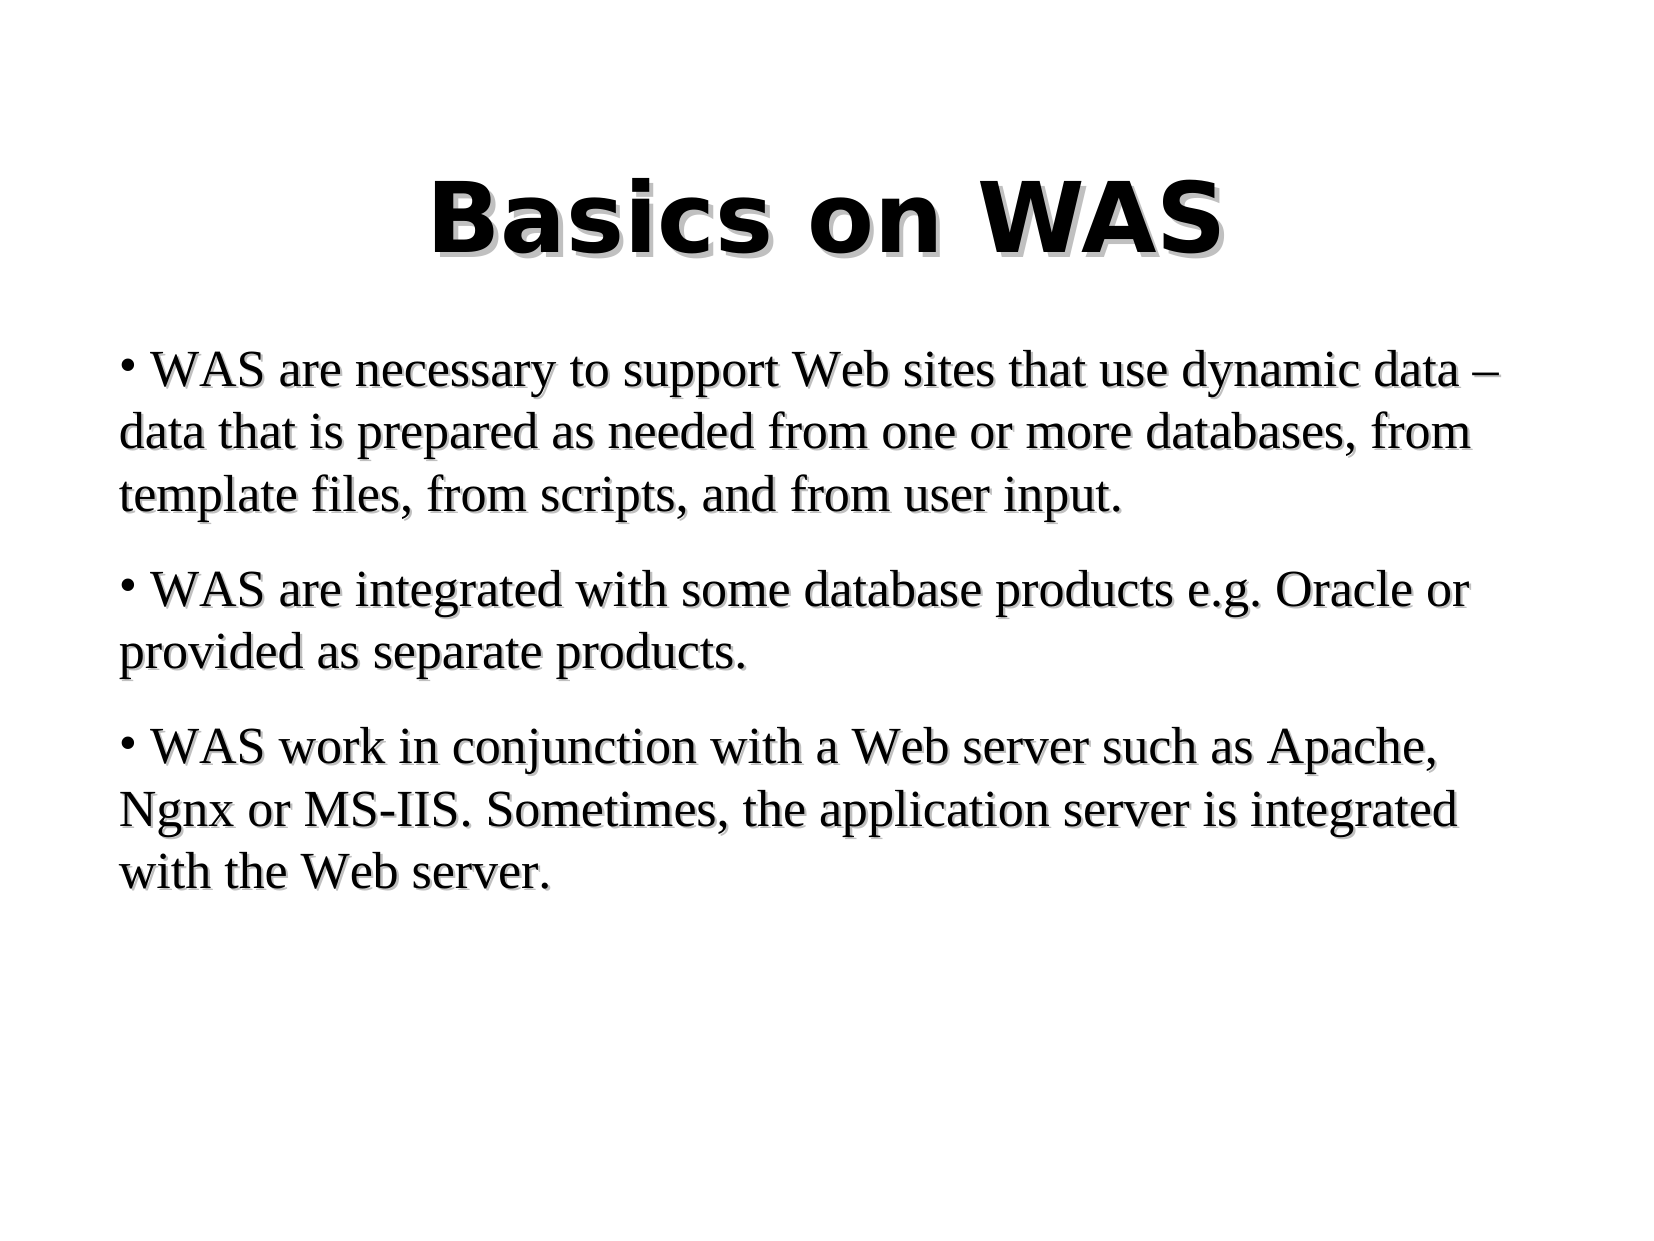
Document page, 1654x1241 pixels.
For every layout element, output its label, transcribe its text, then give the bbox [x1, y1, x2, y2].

title Basics on WAS [124, 110, 1530, 317]
text_box WAS are necessary to support Web sites that use dynamic data – data that is prepared as needed from one or more databases, from template files, from scripts, and from user input. WAS are integrated with some database products e.g. Oracle or provided as separate products. WAS work in conjunction with a Web server such as Apache, Ngnx or MS-IIS. Sometimes, the application server is integrated with the Web server. [104, 326, 1552, 907]
